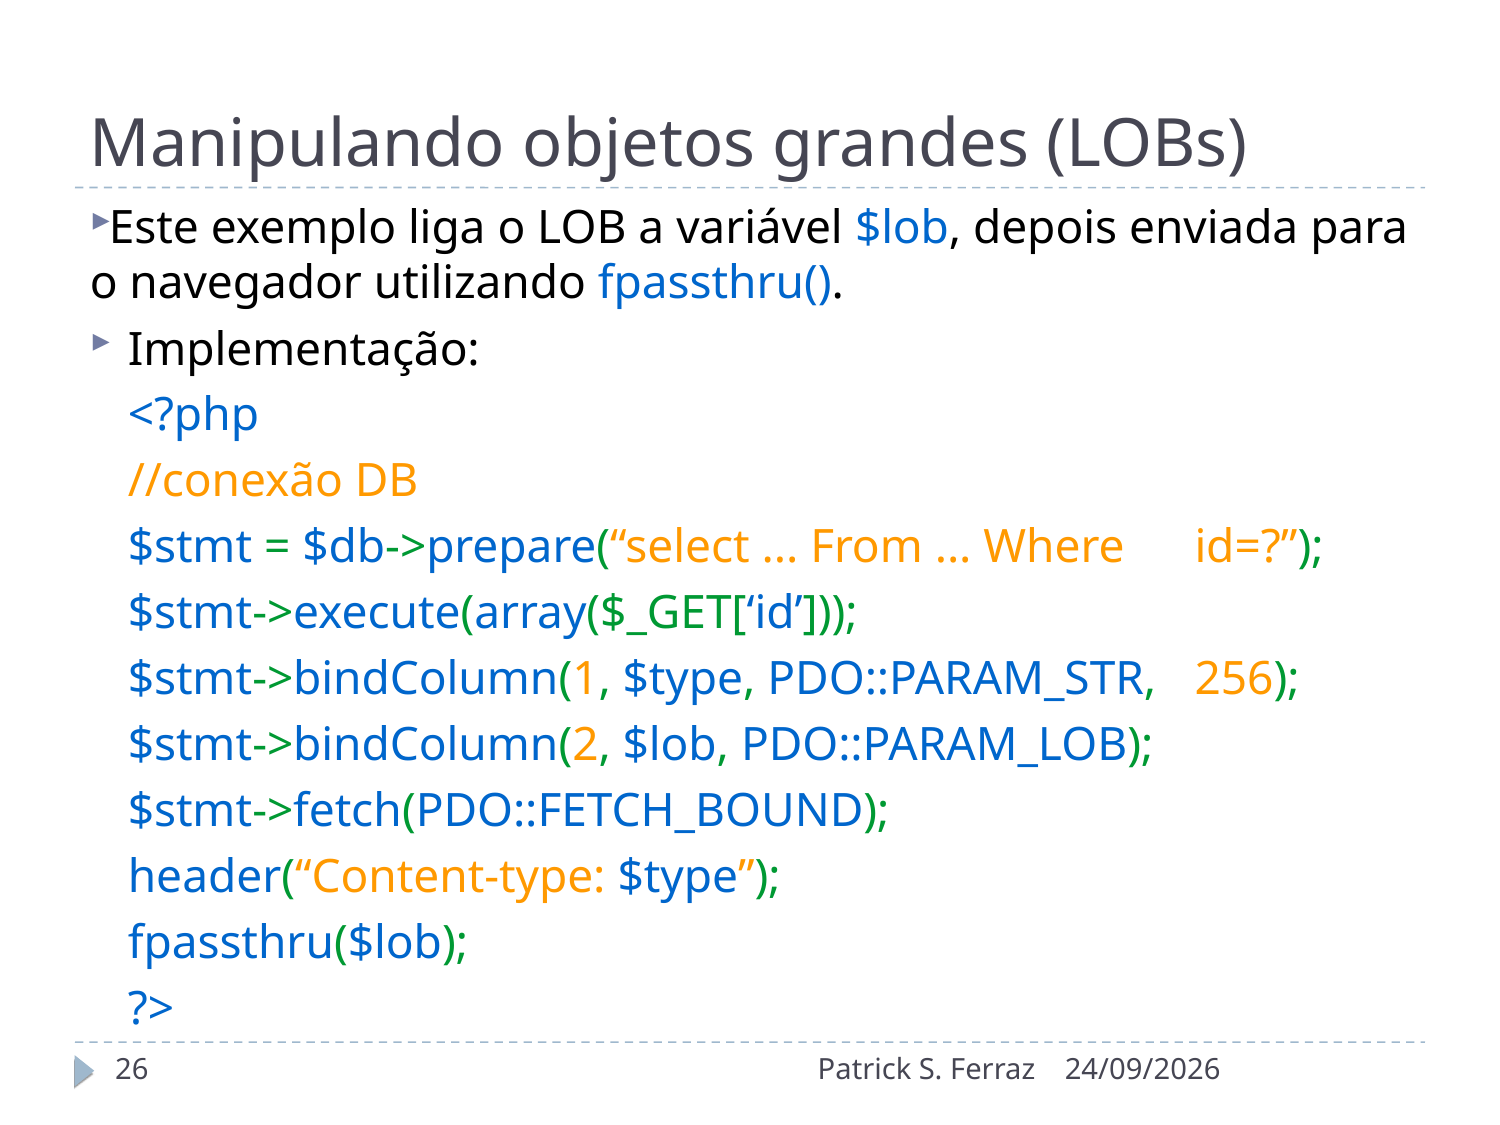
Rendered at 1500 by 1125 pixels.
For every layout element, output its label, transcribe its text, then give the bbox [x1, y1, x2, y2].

slide_number <número> [100, 1047, 426, 1103]
list Este exemplo liga o LOB a variável $lob, depois enviada para o navegador utilizando fpassthru(). Implementação: <?php //conexão DB $stmt = $db->prepare(“select ... From ... Where id=?”); $stmt->execute(array($_GET[‘id’])); $stmt->bindColumn(1, $type, PDO::PARAM_STR, 256); $stmt->bindColumn(2, $lob, PDO::PARAM_LOB); $stmt->fetch(PDO::FETCH_BOUND); header(“Content-type: $type”); fpassthru($lob); ?> [75, 184, 1425, 1047]
title Manipulando objetos grandes (LOBs) [75, 24, 1425, 184]
slide_number 08/07/2017 [1051, 1042, 1426, 1103]
footer Patrick S. Ferraz [475, 1047, 1051, 1103]
